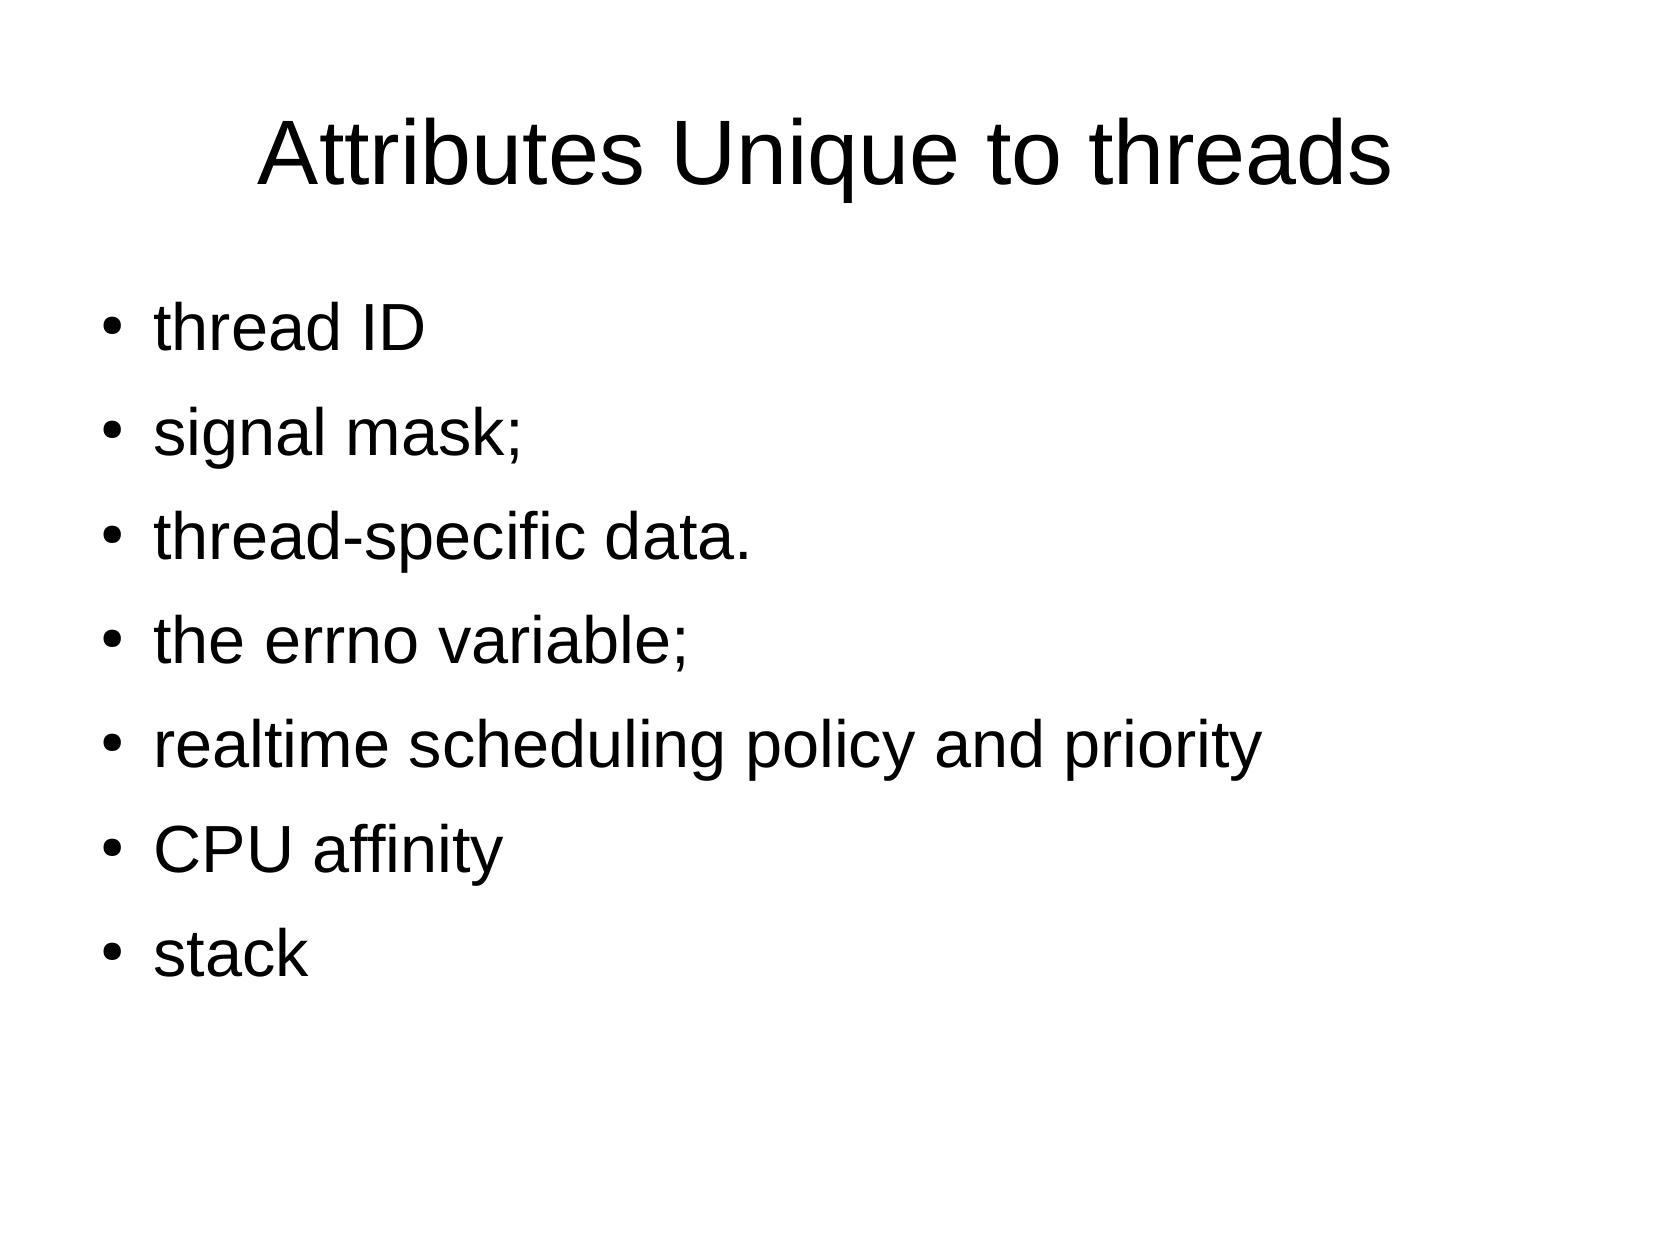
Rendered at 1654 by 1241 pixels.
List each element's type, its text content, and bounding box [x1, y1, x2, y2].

title Attributes Unique to threads [82, 49, 1571, 257]
list thread ID signal mask; thread-specific data. the errno variable; realtime scheduling policy and priority CPU affinity stack [82, 290, 1571, 1010]
